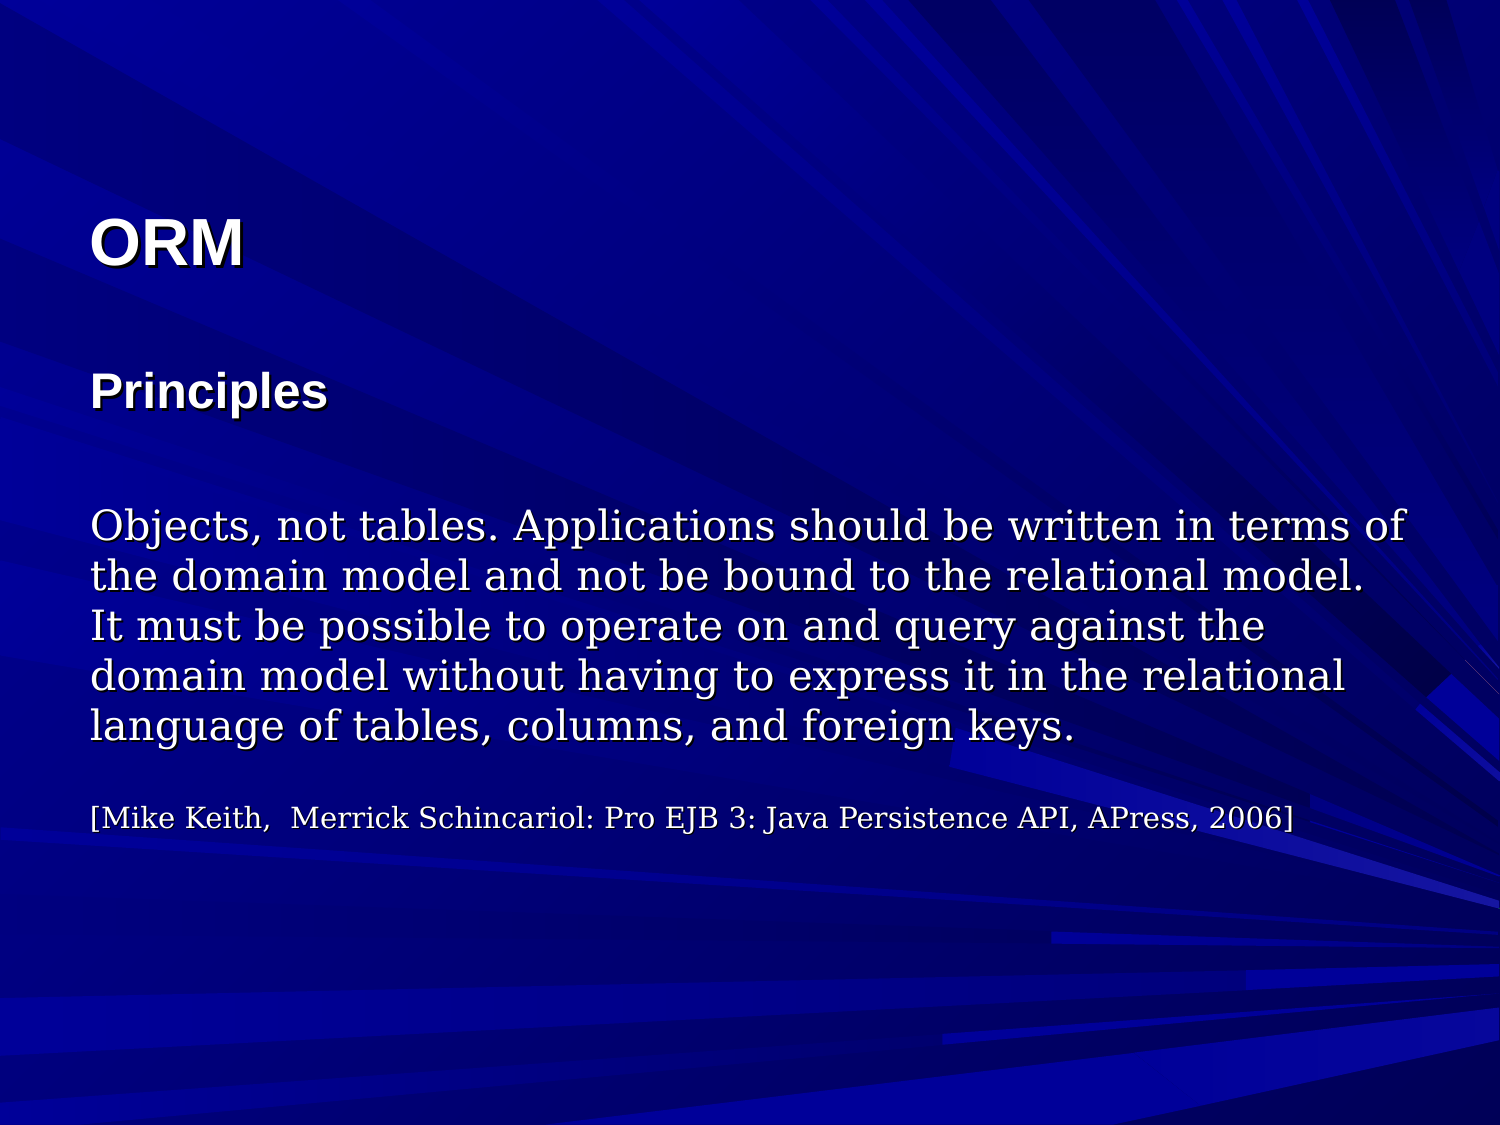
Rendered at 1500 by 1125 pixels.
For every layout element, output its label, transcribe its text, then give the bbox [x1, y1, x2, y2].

title ORM Principles Objects, not tables. Applications should be written in terms of the domain model and not be bound to the relational model. It must be possible to operate on and query against the domain model without having to express it in the relational language of tables, columns, and foreign keys. [Mike Keith, Merrick Schincariol: Pro EJB 3: Java Persistence API, APress, 2006] [75, 216, 1426, 817]
